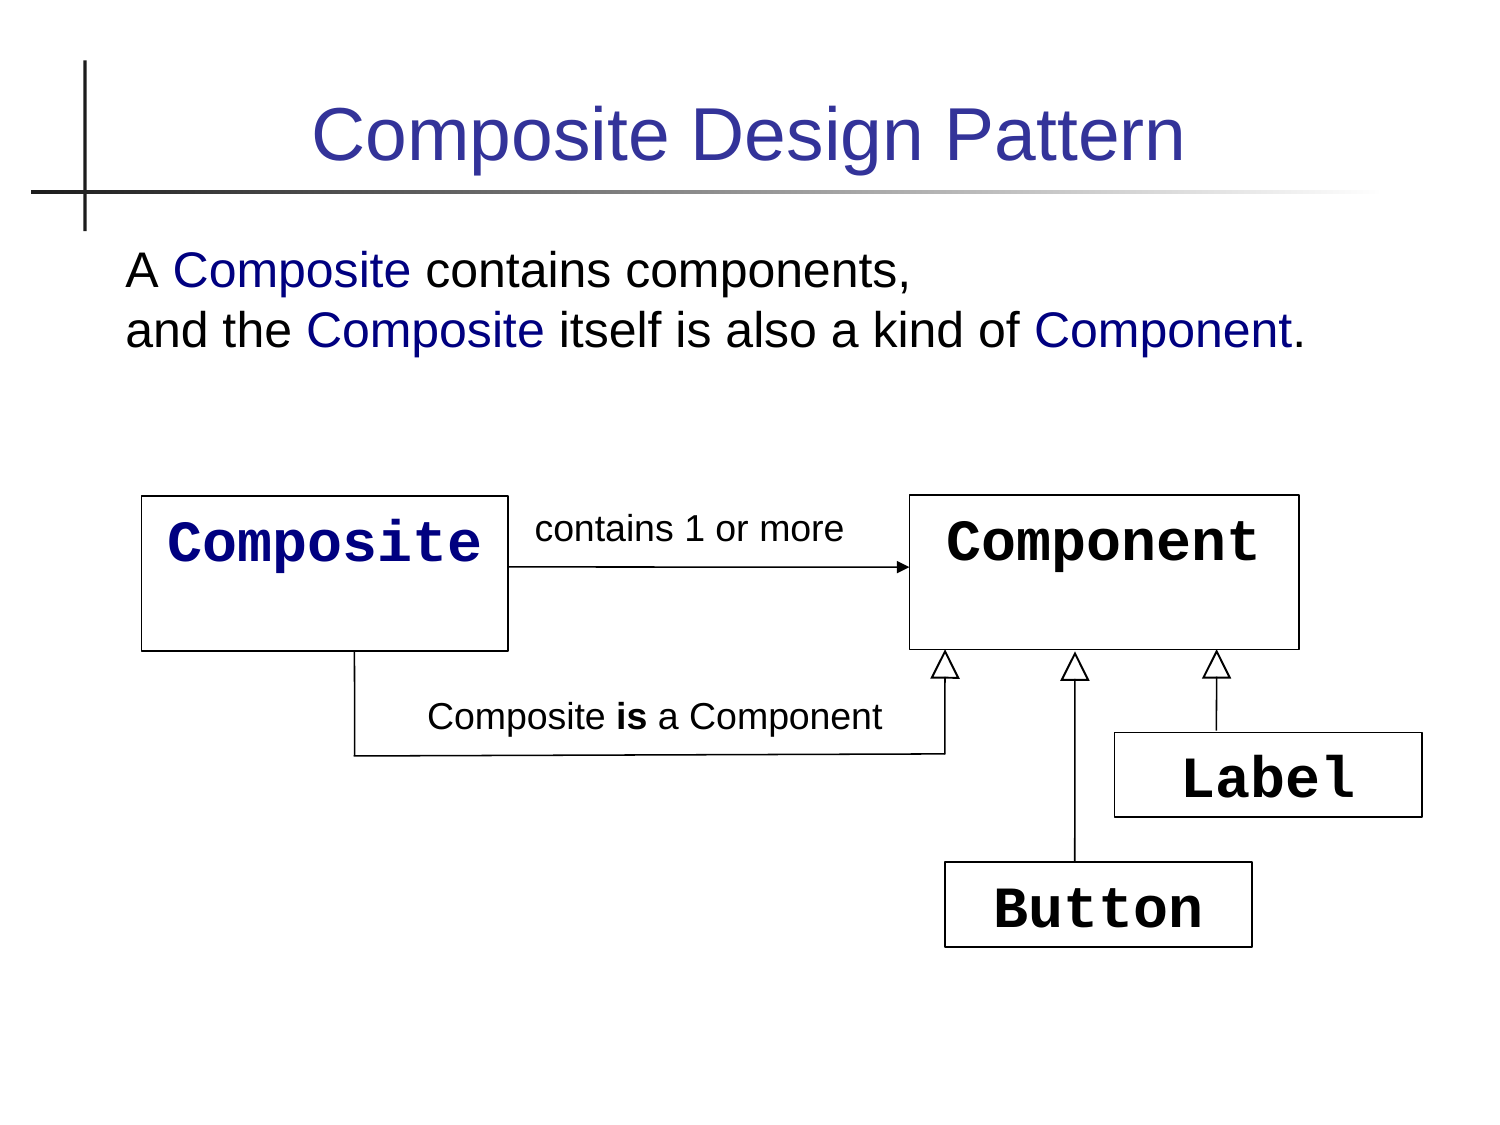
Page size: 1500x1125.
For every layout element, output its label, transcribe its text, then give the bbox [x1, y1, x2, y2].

text_box Label [1114, 732, 1422, 818]
text_box Composite is a Component [377, 684, 932, 790]
text_box Component [909, 494, 1300, 650]
text_box contains 1 or more [519, 496, 898, 557]
text_box Composite [141, 496, 508, 651]
text_box Button [944, 862, 1252, 948]
list A Composite contains components, and the Composite itself is also a kind of Component. [110, 229, 1409, 414]
title Composite Design Pattern [100, 42, 1399, 184]
